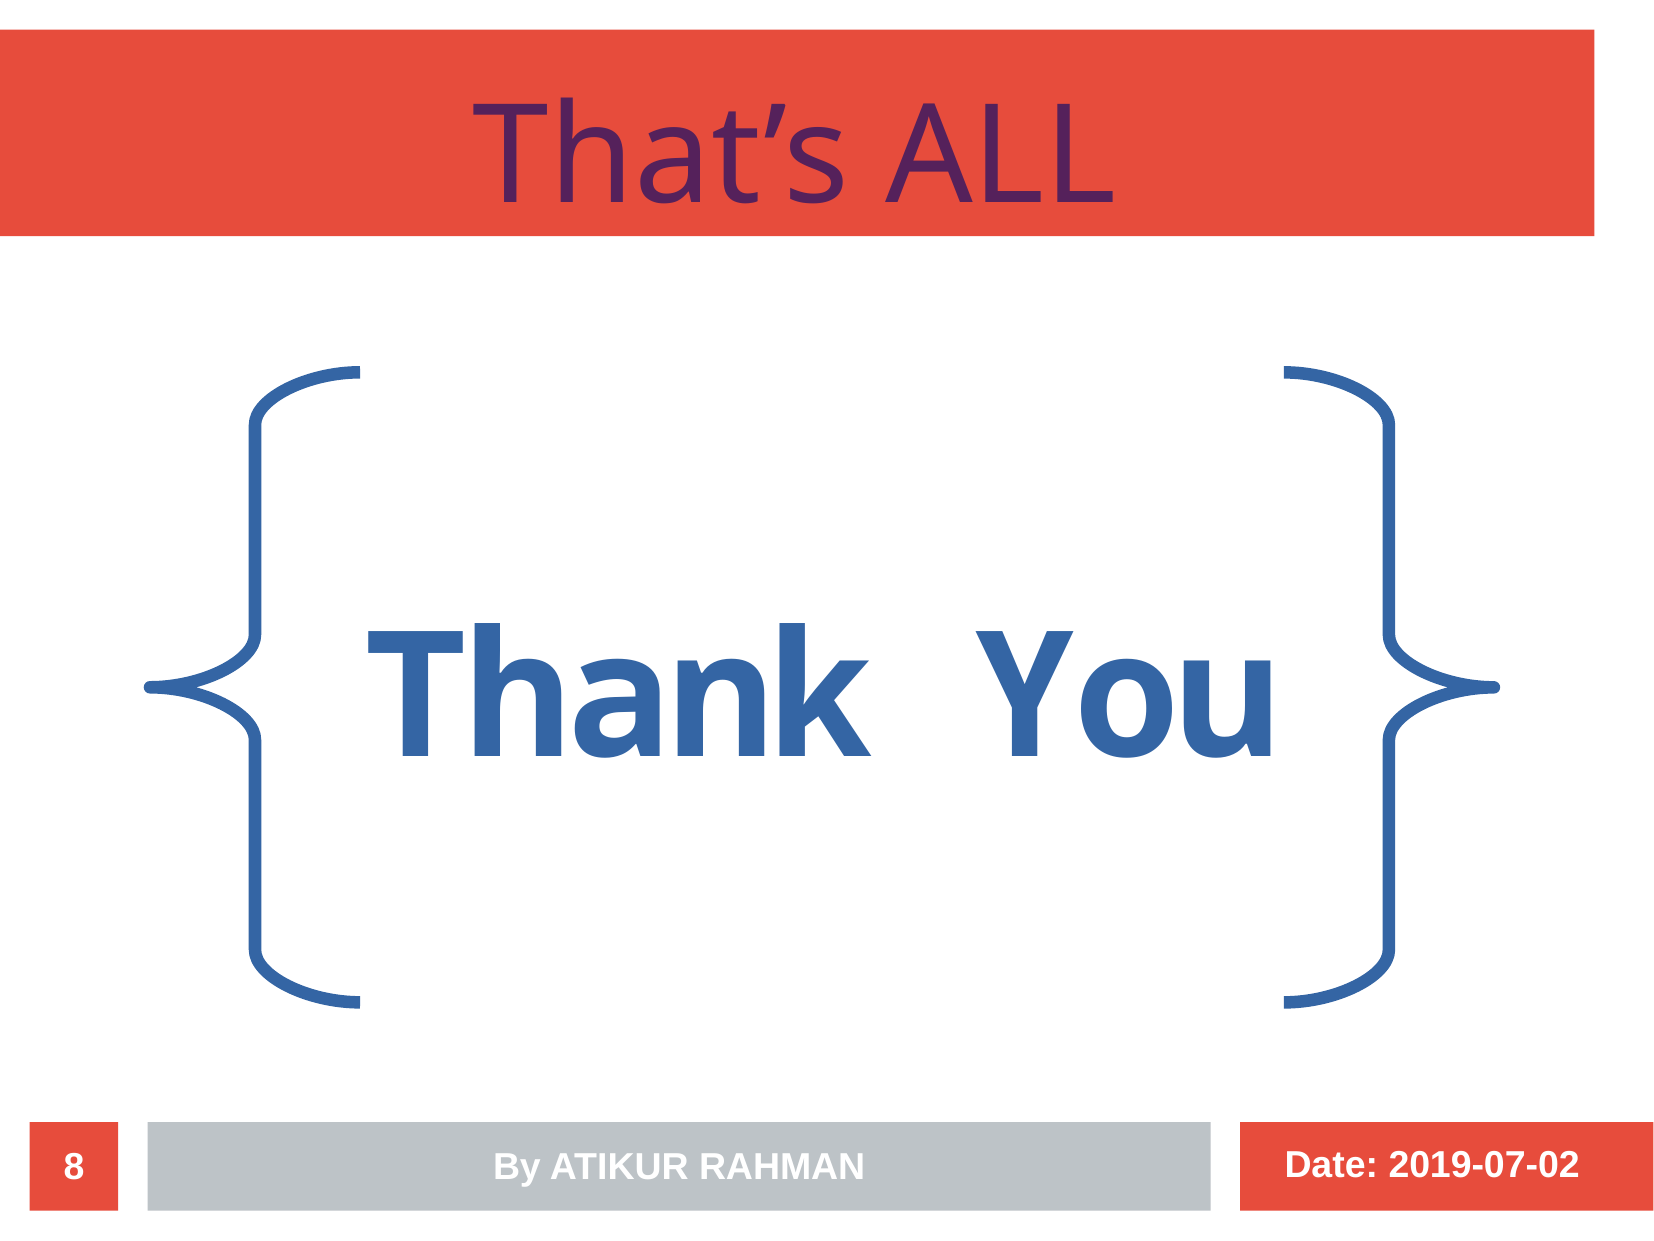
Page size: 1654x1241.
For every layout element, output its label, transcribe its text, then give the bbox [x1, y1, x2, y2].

text_box That’s ALL [15, 48, 1576, 219]
text_box Thank You [327, 562, 1318, 787]
